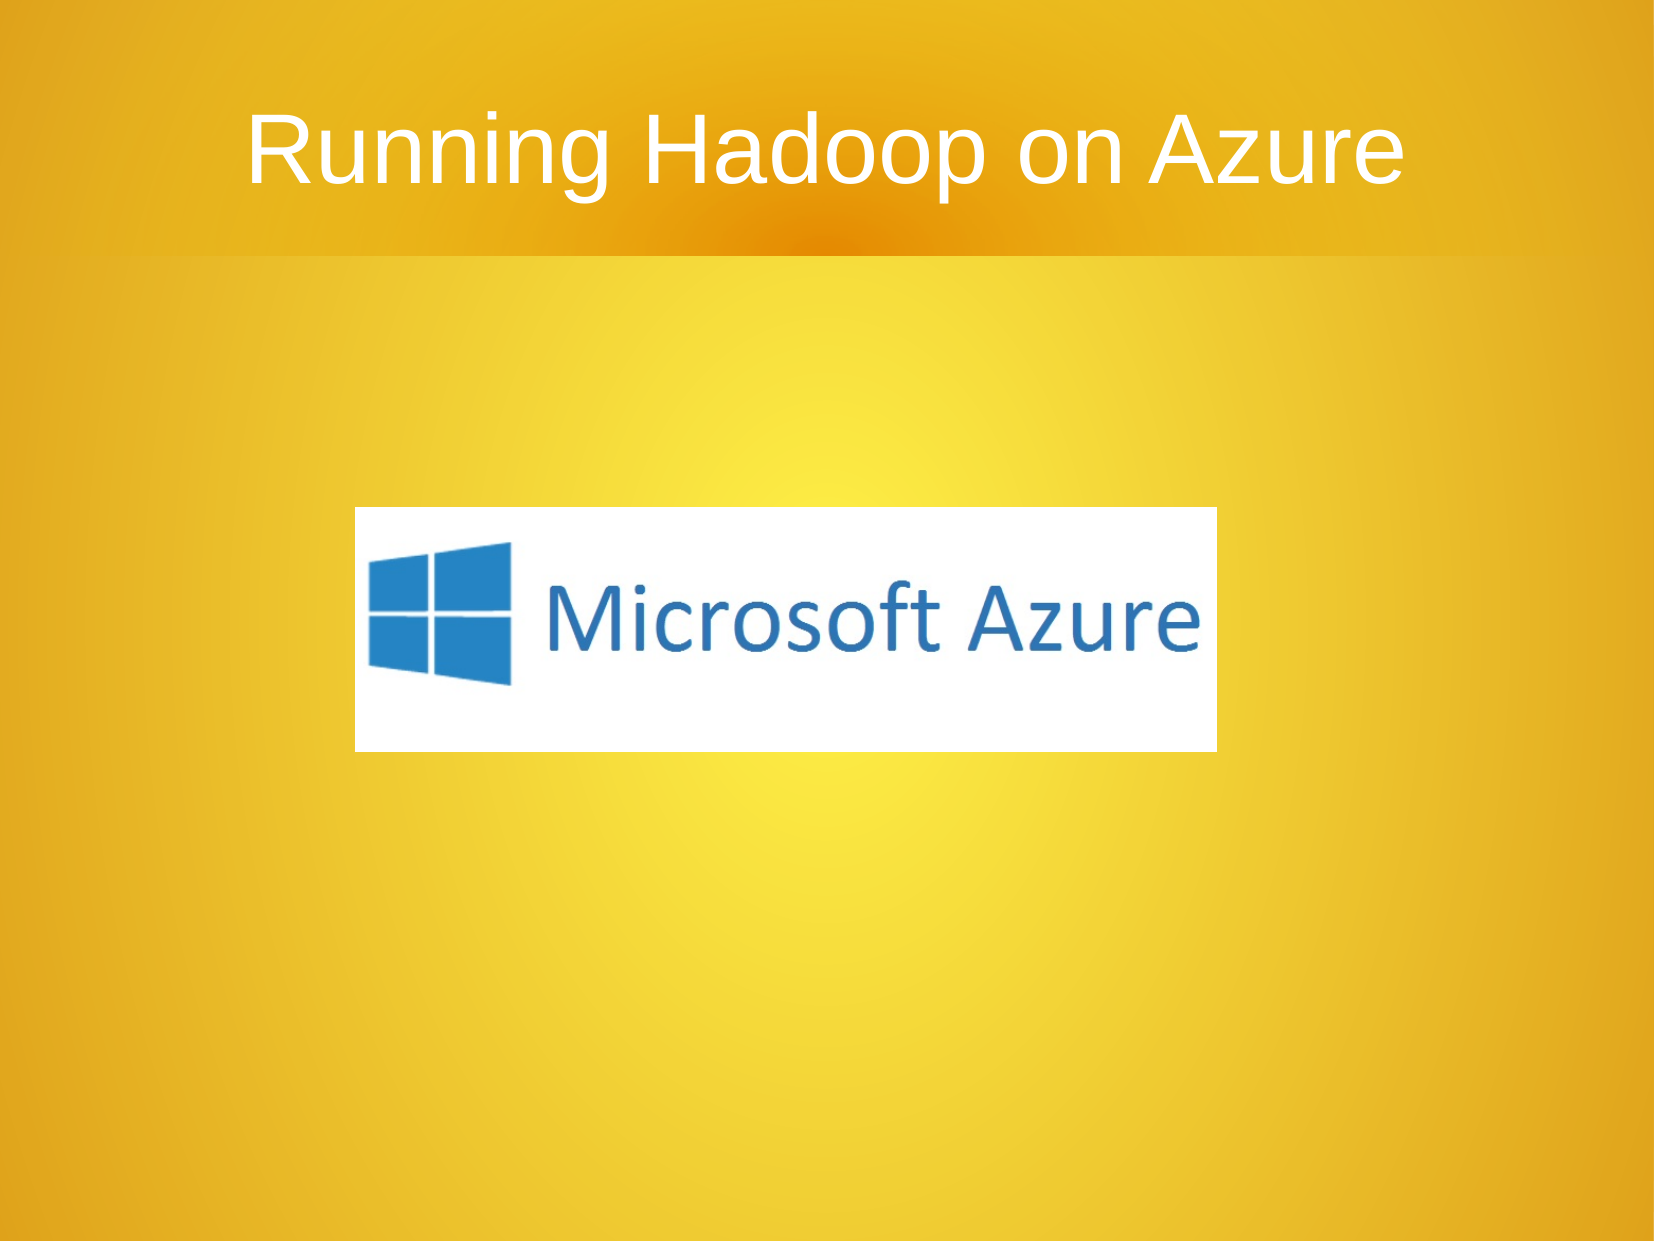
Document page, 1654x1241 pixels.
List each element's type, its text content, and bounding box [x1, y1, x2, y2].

title Running Hadoop on Azure [82, 47, 1571, 252]
subtitle [82, 290, 1571, 1010]
picture [355, 507, 1217, 752]
